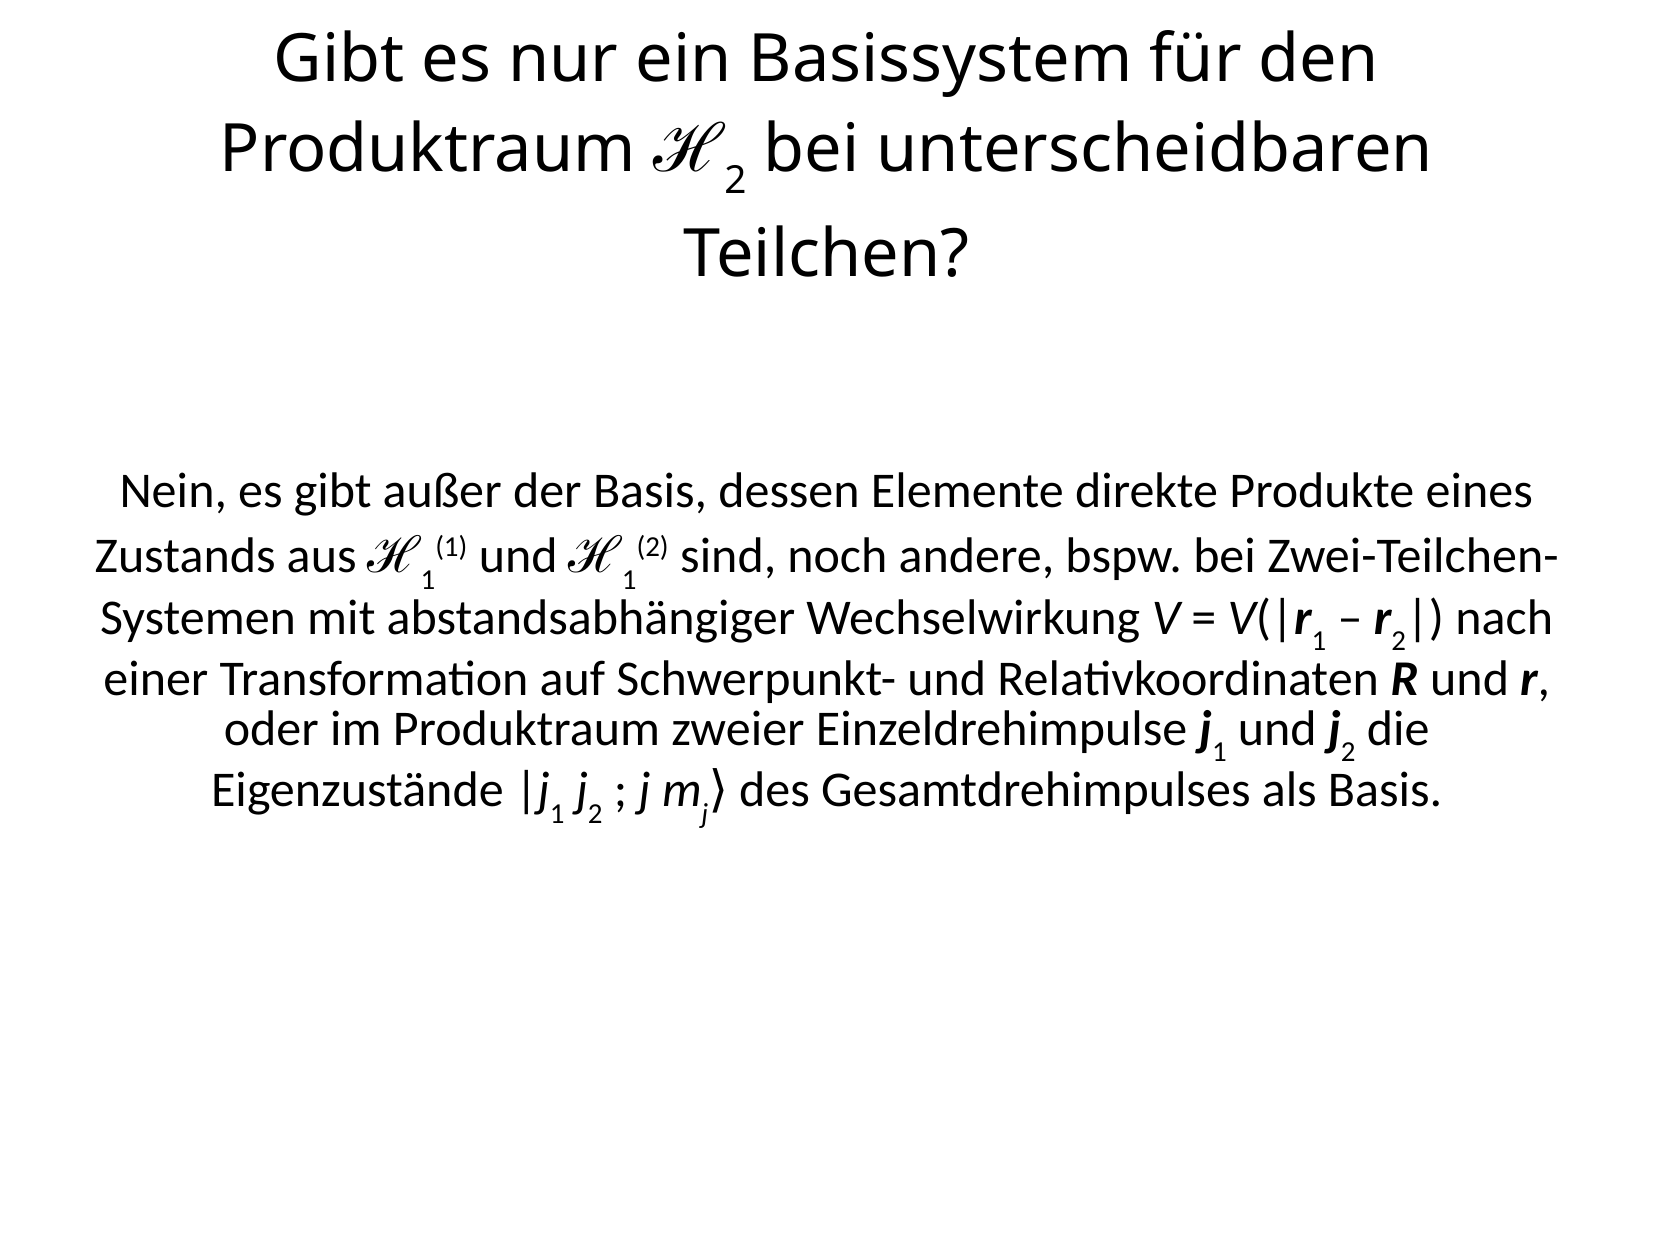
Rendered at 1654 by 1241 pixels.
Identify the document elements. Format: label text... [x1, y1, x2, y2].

subtitle Nein, es gibt außer der Basis, dessen Elemente direkte Produkte eines Zustands aus ℋ1(1) und ℋ1(2) sind, noch andere, bspw. bei Zwei-Teilchen-Systemen mit abstandsabhängiger Wechselwirkung V = V(|r1 – r2|) nach einer Transformation auf Schwerpunkt- und Relativkoordinaten R und r, oder im Produktraum zweier Einzeldrehimpulse j1 und j2 die Eigenzustände |j1 j2 ; j mj⟩ des Gesamtdrehimpulses als Basis. [82, 290, 1571, 1010]
title Gibt es nur ein Basissystem für den Produktraum ℋ2 bei unterscheidbaren Teilchen? [82, 49, 1571, 257]
